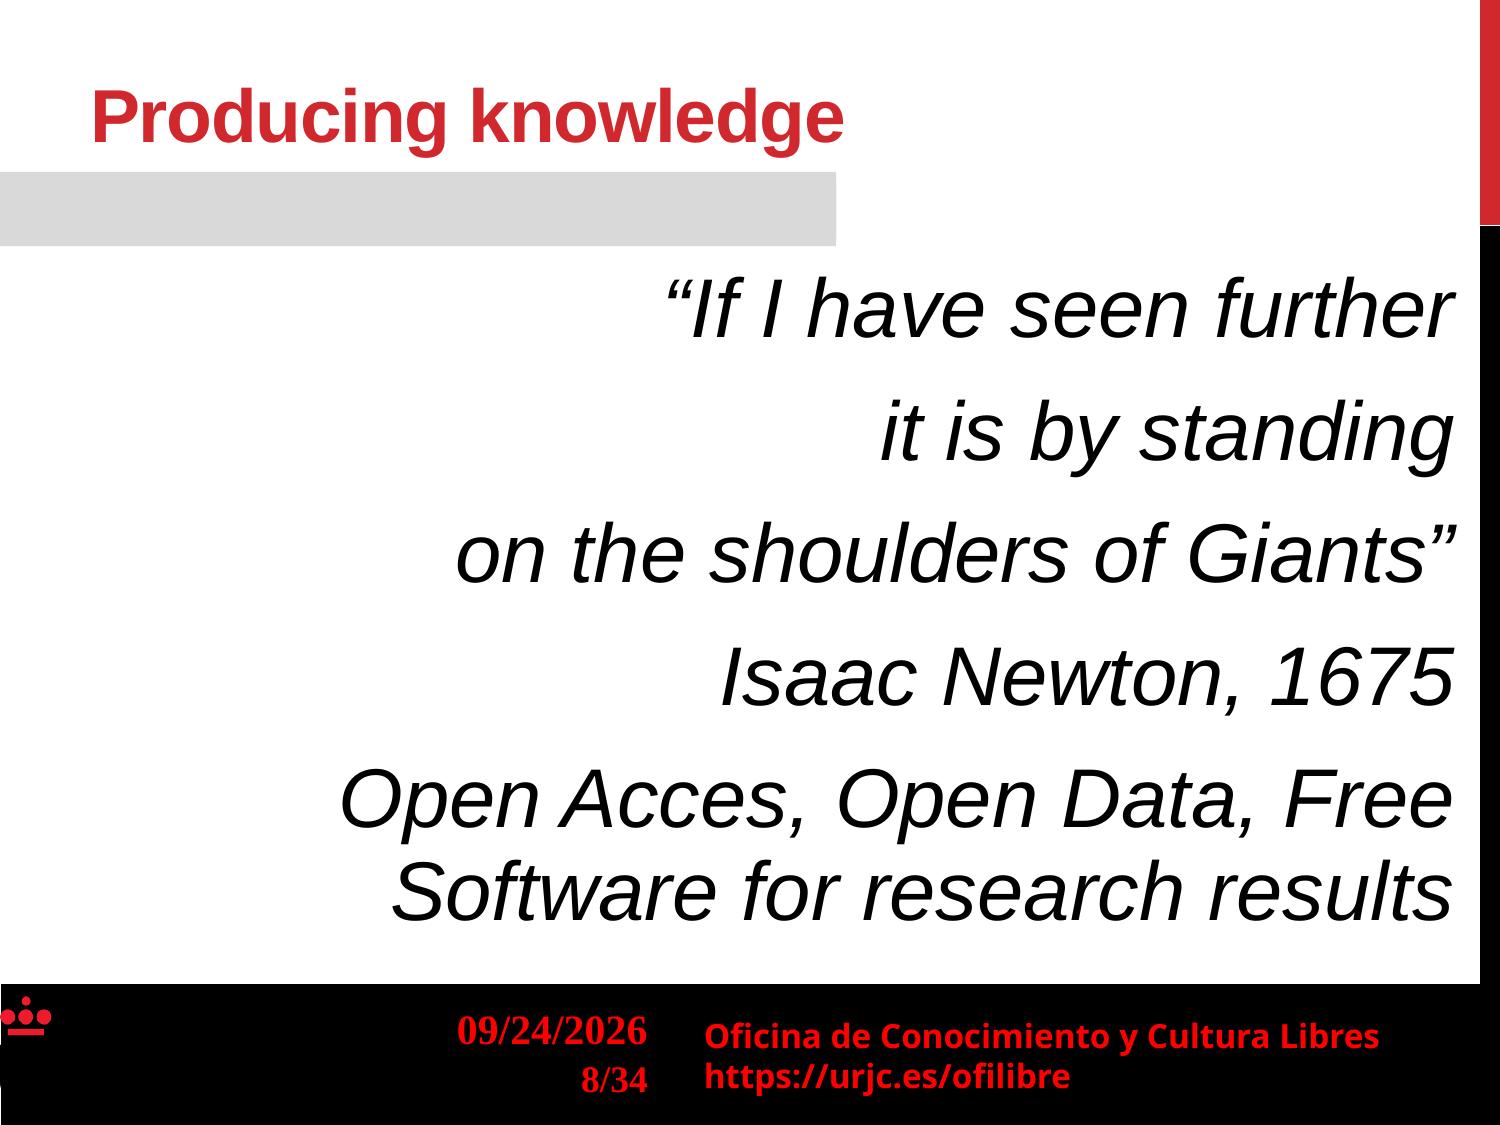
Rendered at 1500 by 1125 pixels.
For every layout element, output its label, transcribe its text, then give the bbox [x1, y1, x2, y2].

text_box “If I have seen further it is by standing on the shoulders of Giants” Isaac Newton, 1675 Open Acces, Open Data, Free Software for research results [30, 254, 1471, 947]
text_box Producing knowledge [0, 24, 1326, 172]
text_box [0, 171, 837, 238]
title [75, 15, 1425, 172]
